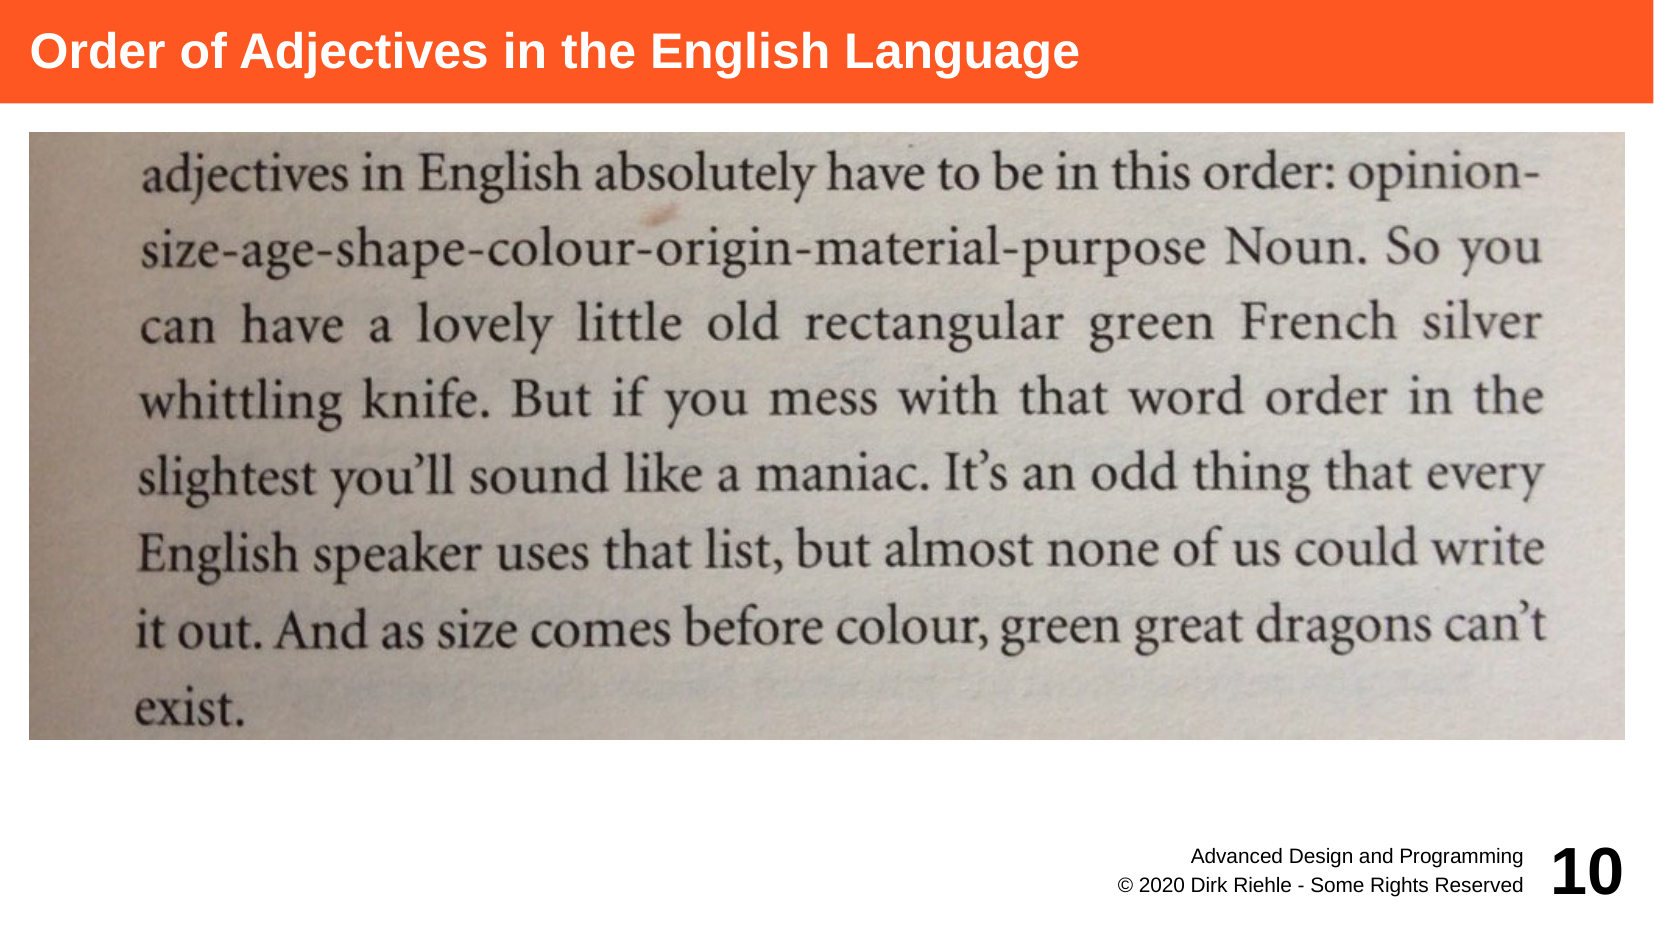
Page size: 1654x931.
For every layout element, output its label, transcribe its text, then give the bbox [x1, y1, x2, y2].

title Order of Adjectives in the English Language [0, 0, 1654, 104]
picture [29, 132, 1625, 740]
